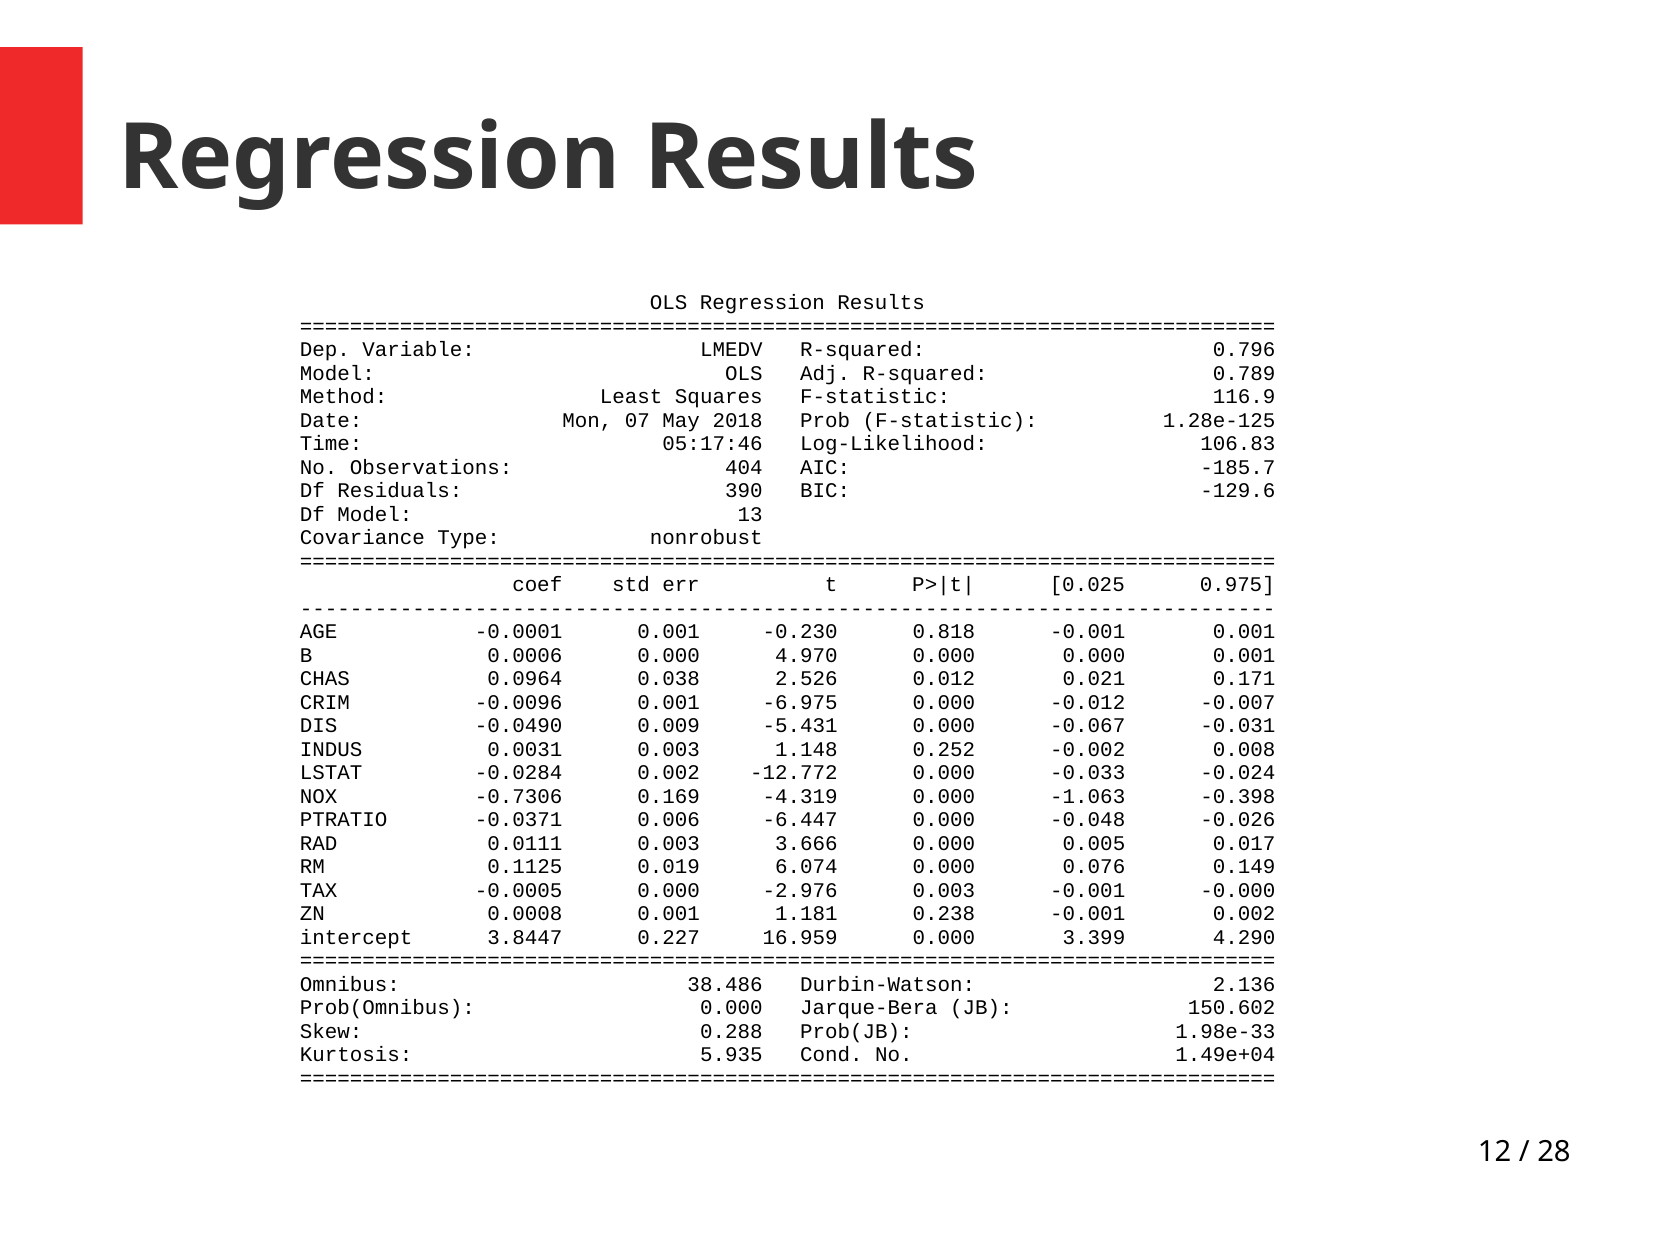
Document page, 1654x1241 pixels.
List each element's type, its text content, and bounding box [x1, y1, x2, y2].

title Regression Results [118, 49, 1571, 257]
text_box OLS Regression Results ============================================================================== Dep. Variable: LMEDV R-squared: 0.796 Model: OLS Adj. R-squared: 0.789 Method: Least Squares F-statistic: 116.9 Date: Mon, 07 May 2018 Prob (F-statistic): 1.28e-125 Time: 05:17:46 Log-Likelihood: 106.83 No. Observations: 404 AIC: -185.7 Df Residuals: 390 BIC: -129.6 Df Model: 13 Covariance Type: nonrobust ============================================================================== coef std err t P>|t| [0.025 0.975] ------------------------------------------------------------------------------ AGE -0.0001 0.001 -0.230 0.818 -0.001 0.001 B 0.0006 0.000 4.970 0.000 0.000 0.001 CHAS 0.0964 0.038 2.526 0.012 0.021 0.171 CRIM -0.0096 0.001 -6.975 0.000 -0.012 -0.007 DIS -0.0490 0.009 -5.431 0.000 -0.067 -0.031 INDUS 0.0031 0.003 1.148 0.252 -0.002 0.008 LSTAT -0.0284 0.002 -12.772 0.000 -0.033 -0.024 NOX -0.7306 0.169 -4.319 0.000 -1.063 -0.398 PTRATIO -0.0371 0.006 -6.447 0.000 -0.048 -0.026 RAD 0.0111 0.003 3.666 0.000 0.005 0.017 RM 0.1125 0.019 6.074 0.000 0.076 0.149 TAX -0.0005 0.000 -2.976 0.003 -0.001 -0.000 ZN 0.0008 0.001 1.181 0.238 -0.001 0.002 intercept 3.8447 0.227 16.959 0.000 3.399 4.290 ============================================================================== Omnibus: 38.486 Durbin-Watson: 2.136 Prob(Omnibus): 0.000 Jarque-Bera (JB): 150.602 Skew: 0.288 Prob(JB): 1.98e-33 Kurtosis: 5.935 Cond. No. 1.49e+04 ============================================================================== [285, 285, 1351, 1141]
